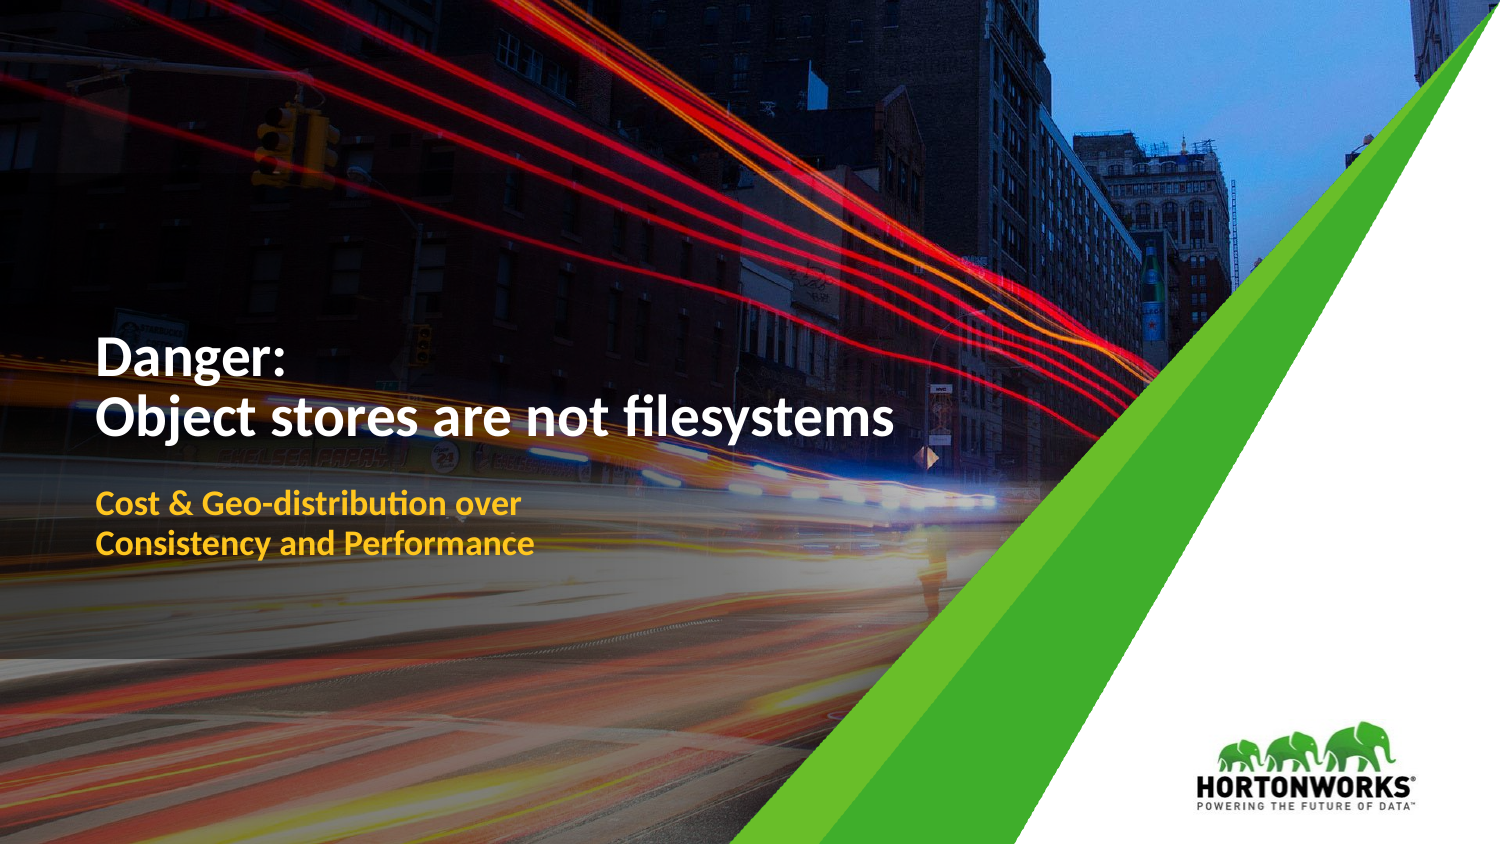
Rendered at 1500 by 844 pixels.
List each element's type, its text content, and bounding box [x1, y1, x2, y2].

subtitle Cost & Geo-distribution over Consistency and Performance [86, 477, 871, 526]
picture [0, 0, 1500, 844]
title Danger: Object stores are not filesystems [86, 214, 998, 459]
